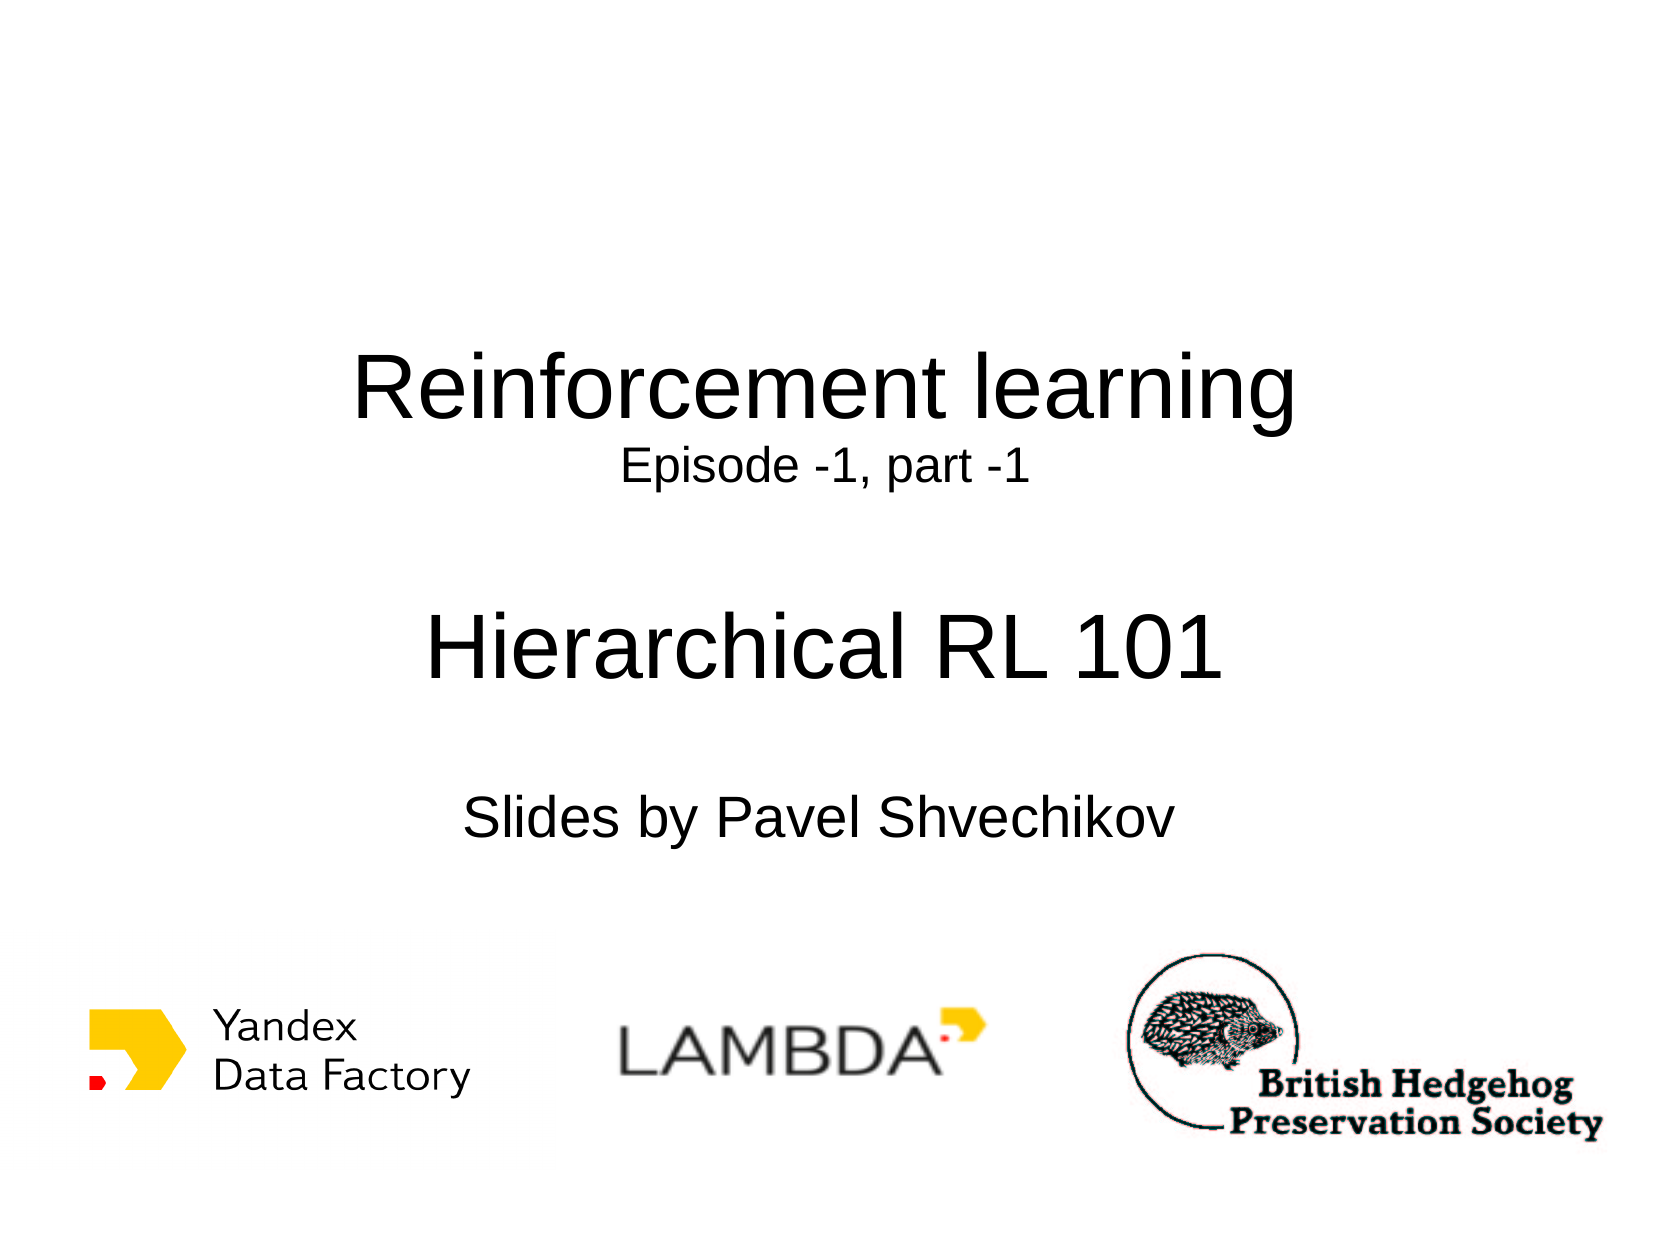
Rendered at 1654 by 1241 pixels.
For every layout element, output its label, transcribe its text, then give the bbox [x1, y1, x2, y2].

picture [585, 872, 1006, 1213]
text_box Slides by Pavel Shvechikov [395, 779, 1244, 855]
picture [0, 929, 556, 1171]
text_box Reinforcement learning Episode -1, part -1 Hierarchical RL 101 [0, 311, 1654, 723]
picture [1050, 869, 1654, 1241]
